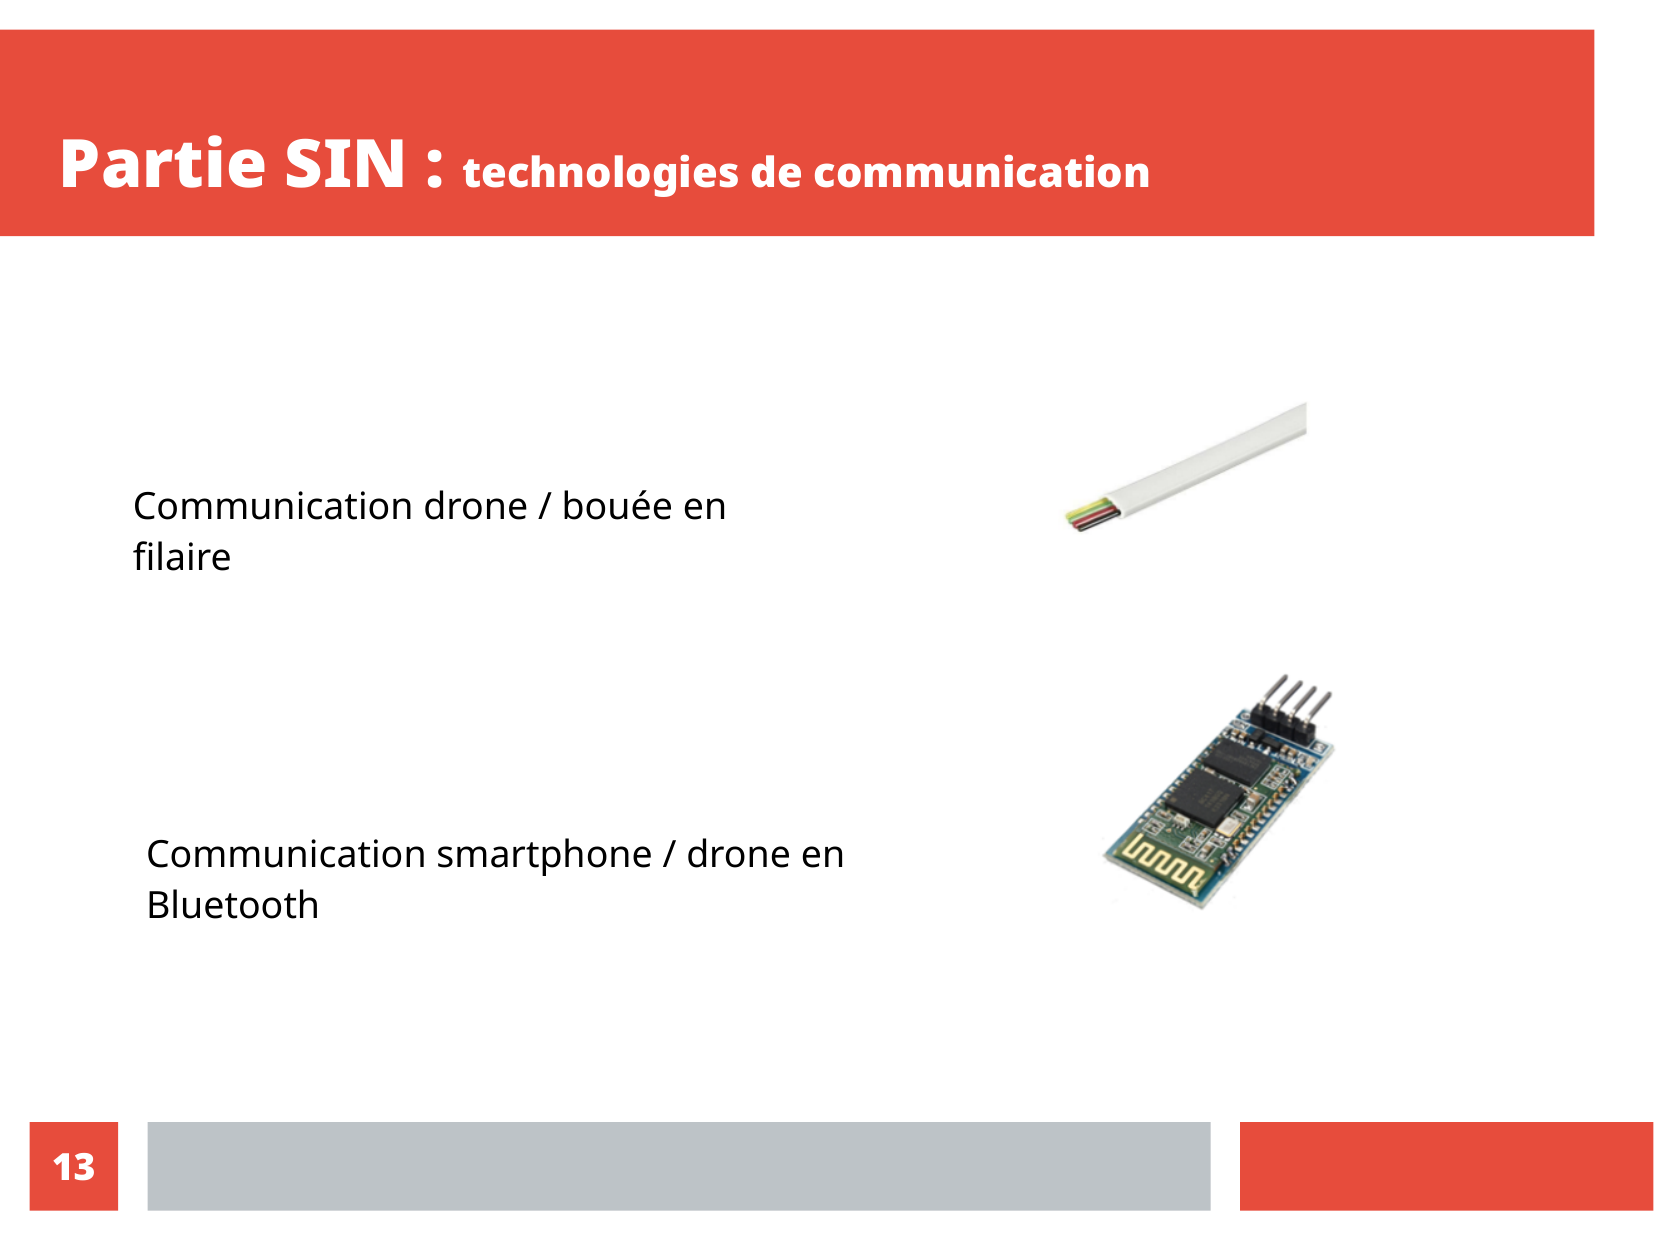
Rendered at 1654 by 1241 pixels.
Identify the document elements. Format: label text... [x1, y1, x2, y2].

text_box Communication drone / bouée en filaire [118, 472, 839, 535]
picture [1086, 649, 1353, 931]
picture [1026, 375, 1323, 567]
title Partie SIN : technologies de communication [59, 59, 1595, 207]
text_box Communication smartphone / drone en Bluetooth [131, 820, 969, 883]
